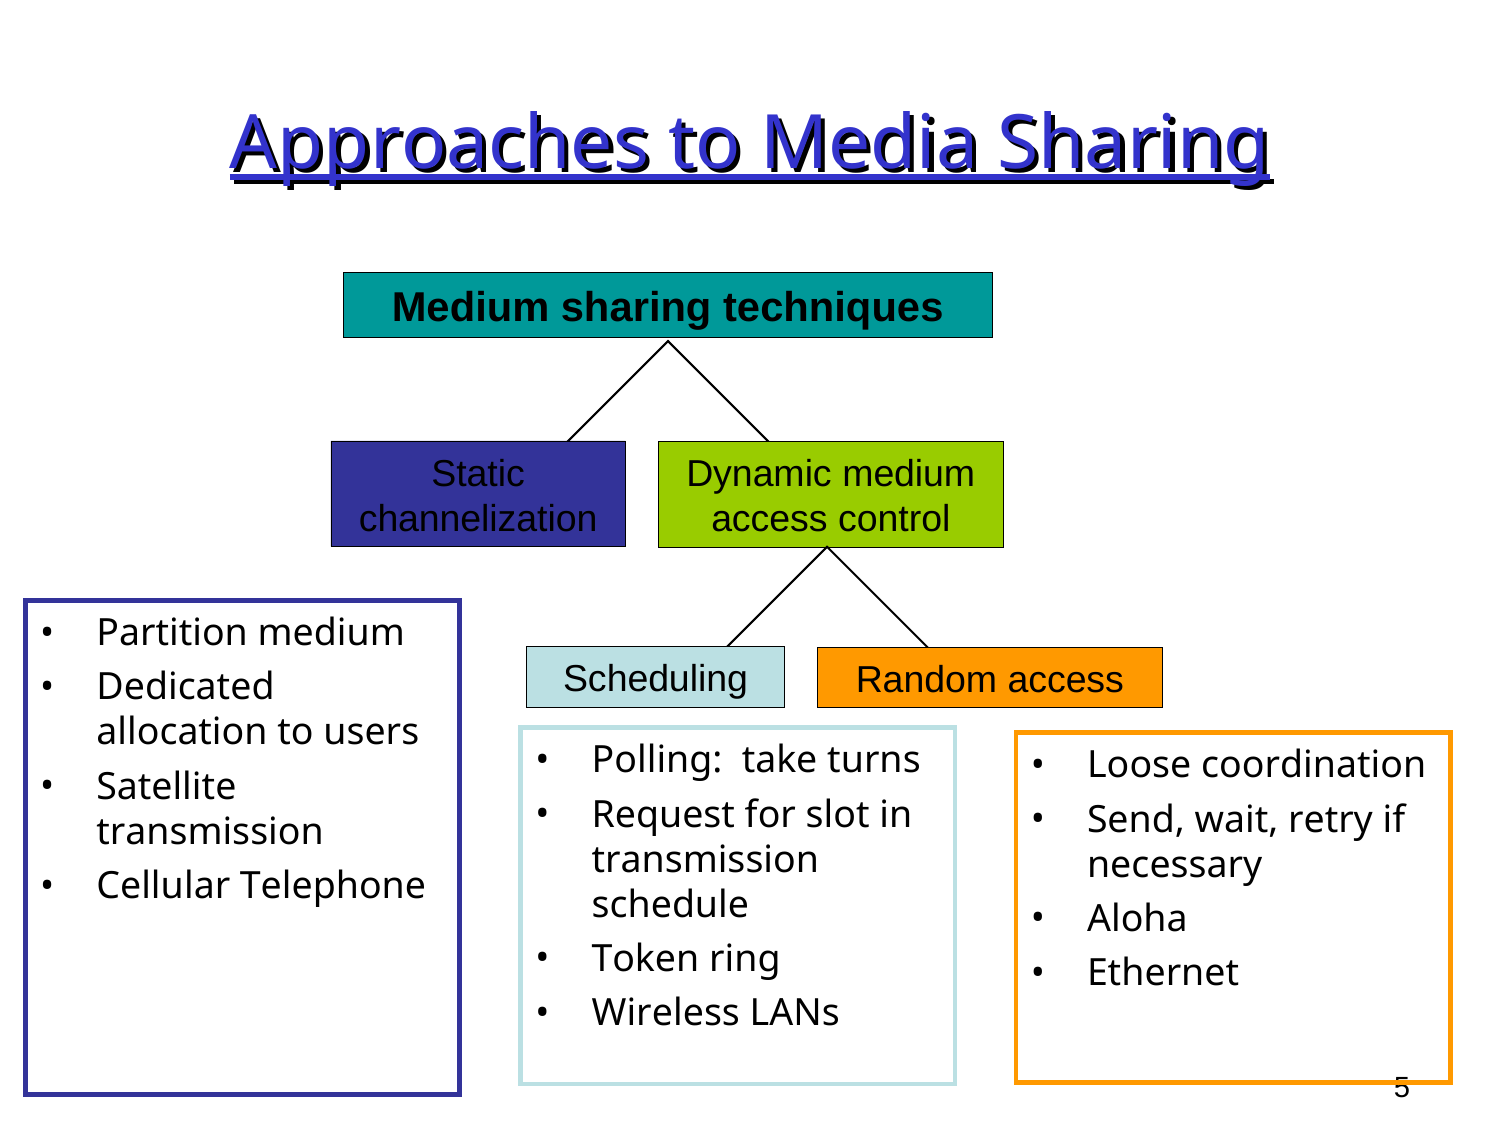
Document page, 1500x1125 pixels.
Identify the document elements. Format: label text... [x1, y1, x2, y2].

text_box Polling: take turns Request for slot in transmission schedule Token ring Wireless LANs [520, 727, 955, 1085]
text_box Loose coordination Send, wait, retry if necessary Aloha Ethernet [1016, 732, 1451, 1083]
title Approaches to Media Sharing [75, 45, 1426, 233]
text_box Static channelization [330, 440, 626, 547]
text_box Scheduling [526, 646, 785, 708]
text_box Partition medium Dedicated allocation to users Satellite transmission Cellular Telephone [25, 600, 460, 1095]
text_box Random access [817, 647, 1163, 708]
text_box Medium sharing techniques [343, 272, 993, 338]
text_box Dynamic medium access control [658, 441, 1004, 547]
